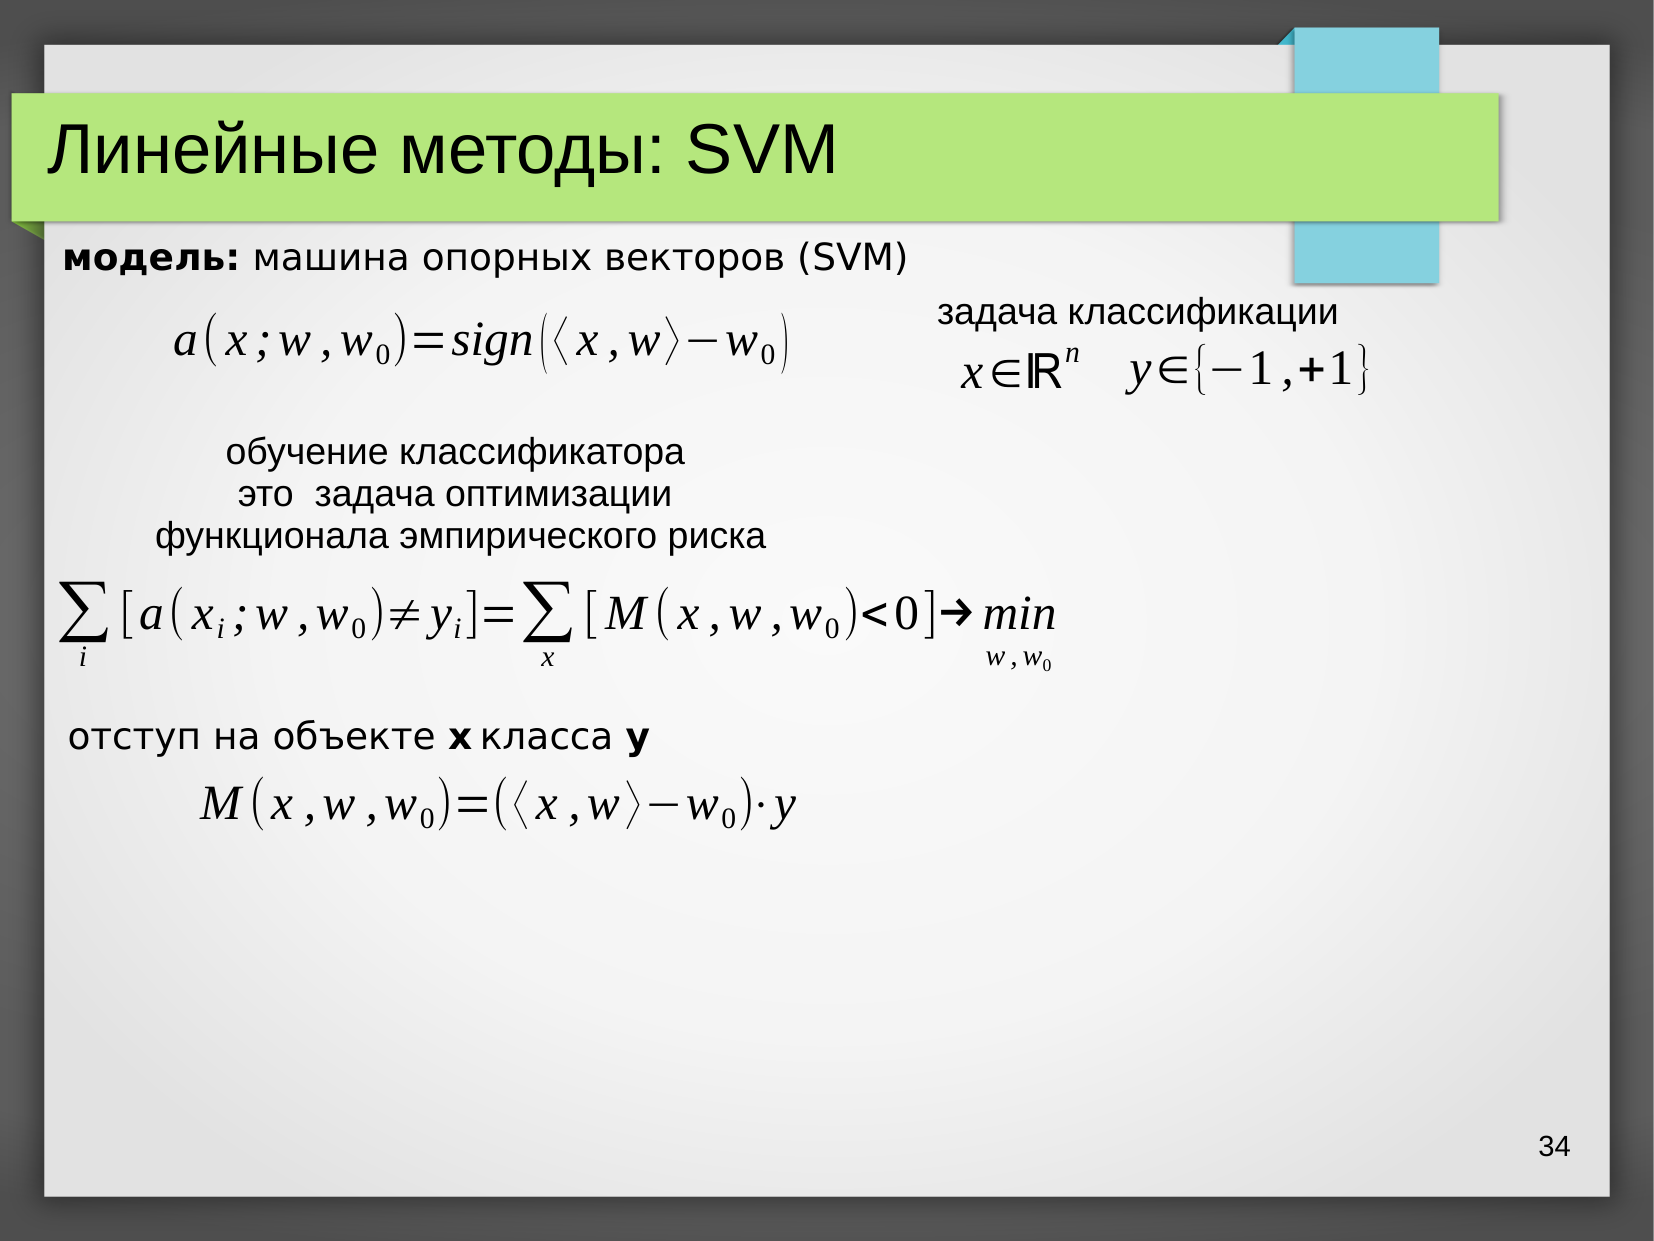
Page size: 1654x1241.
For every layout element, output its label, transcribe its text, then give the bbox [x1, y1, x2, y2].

picture [0, 0, 1654, 1241]
title Линейные методы: SVM [47, 109, 1501, 189]
text_box отступ на объекте x класса y [52, 707, 699, 775]
chart [952, 341, 1087, 405]
chart [1119, 342, 1382, 401]
text_box обучение классификатора это задача оптимизации функционала эмпирического риска [70, 437, 851, 550]
chart [49, 578, 1063, 677]
text_box модель: машина опорных векторов (SVM) [47, 227, 945, 287]
text_box задача классификации [925, 286, 1351, 337]
chart [165, 310, 796, 378]
chart [190, 774, 804, 839]
